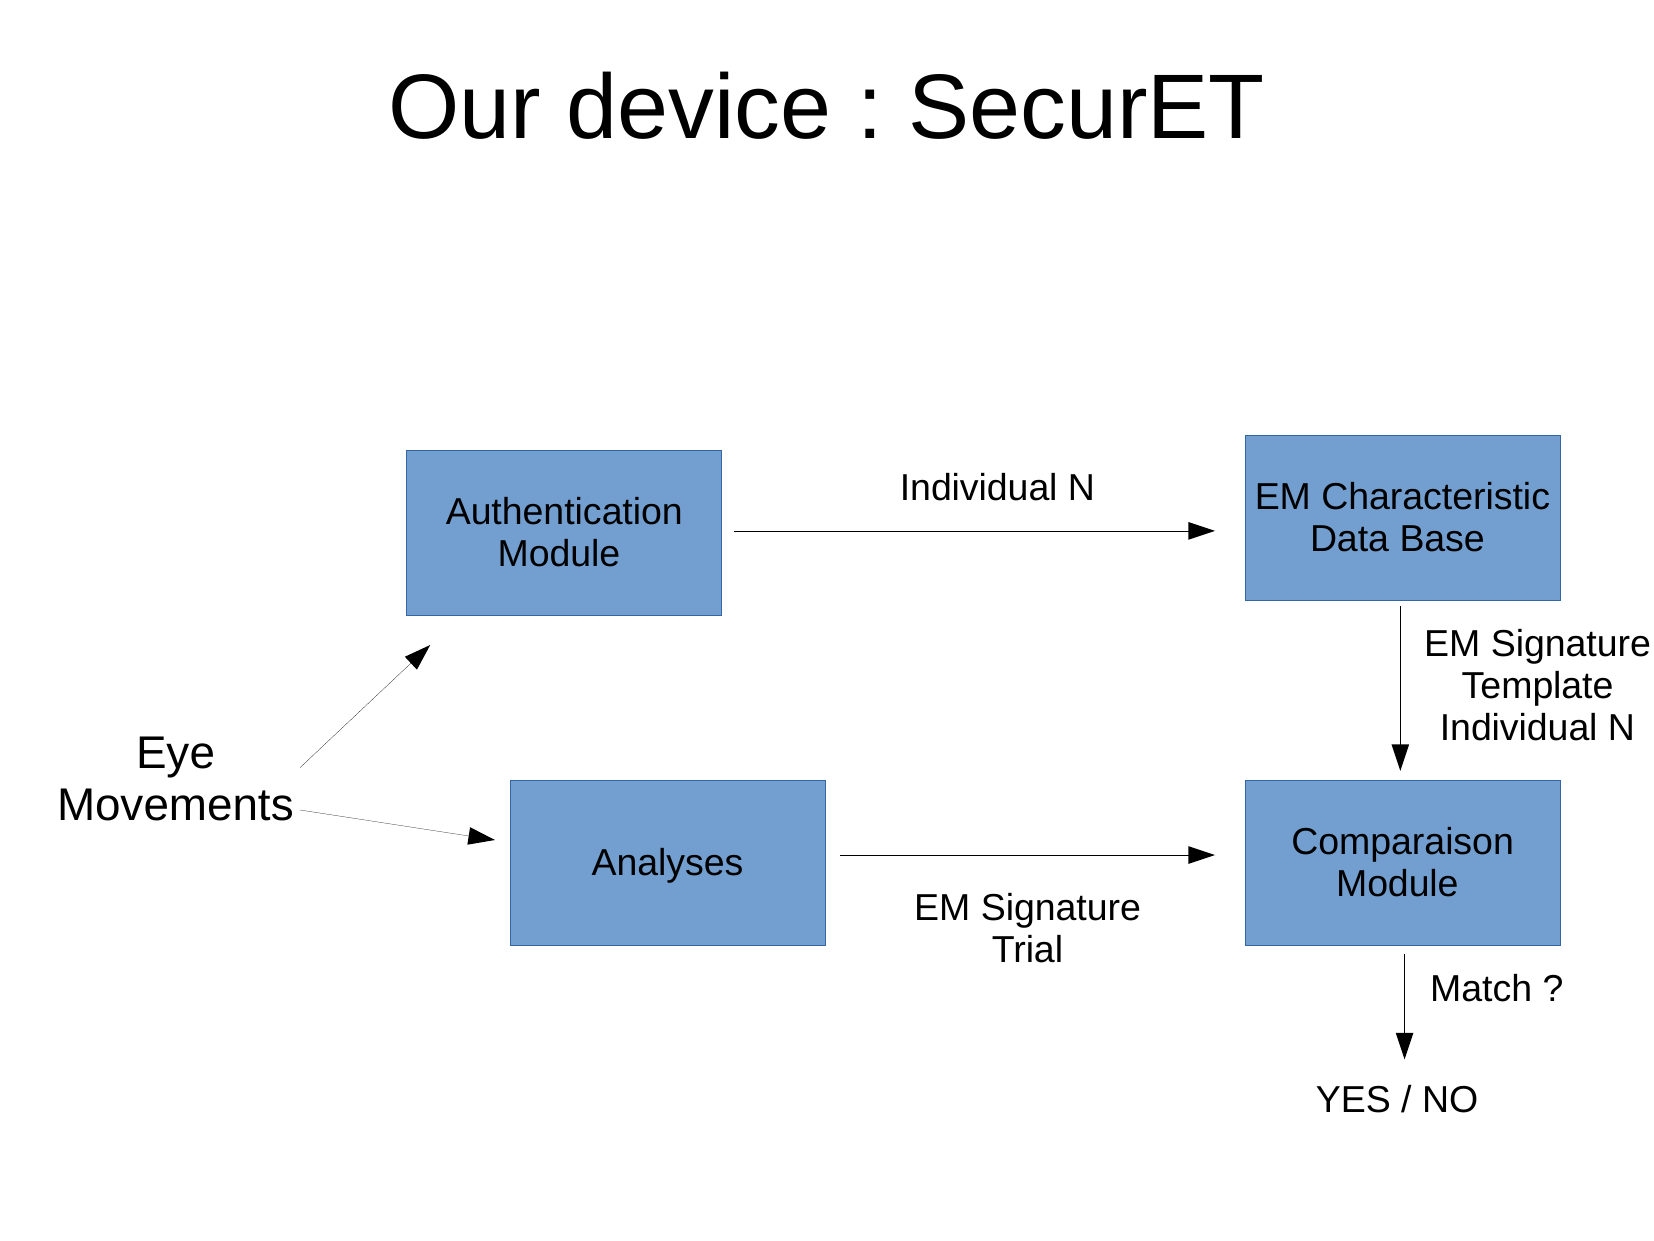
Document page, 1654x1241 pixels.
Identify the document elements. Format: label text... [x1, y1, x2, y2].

text_box Authentication Module [406, 450, 722, 616]
title Our device : SecurET [82, 2, 1571, 211]
text_box Individual N [870, 458, 1126, 531]
text_box Eye Movements [35, 720, 316, 837]
text_box Match ? [1329, 960, 1654, 1060]
text_box EM Signature Template Individual N [1365, 615, 1654, 756]
text_box YES / NO [1230, 1071, 1576, 1171]
text_box Analyses [510, 780, 826, 946]
text_box EM Characteristic Data Base [1245, 435, 1561, 601]
text_box Comparaison Module [1245, 780, 1561, 946]
text_box EM Signature Trial [855, 879, 1201, 1021]
